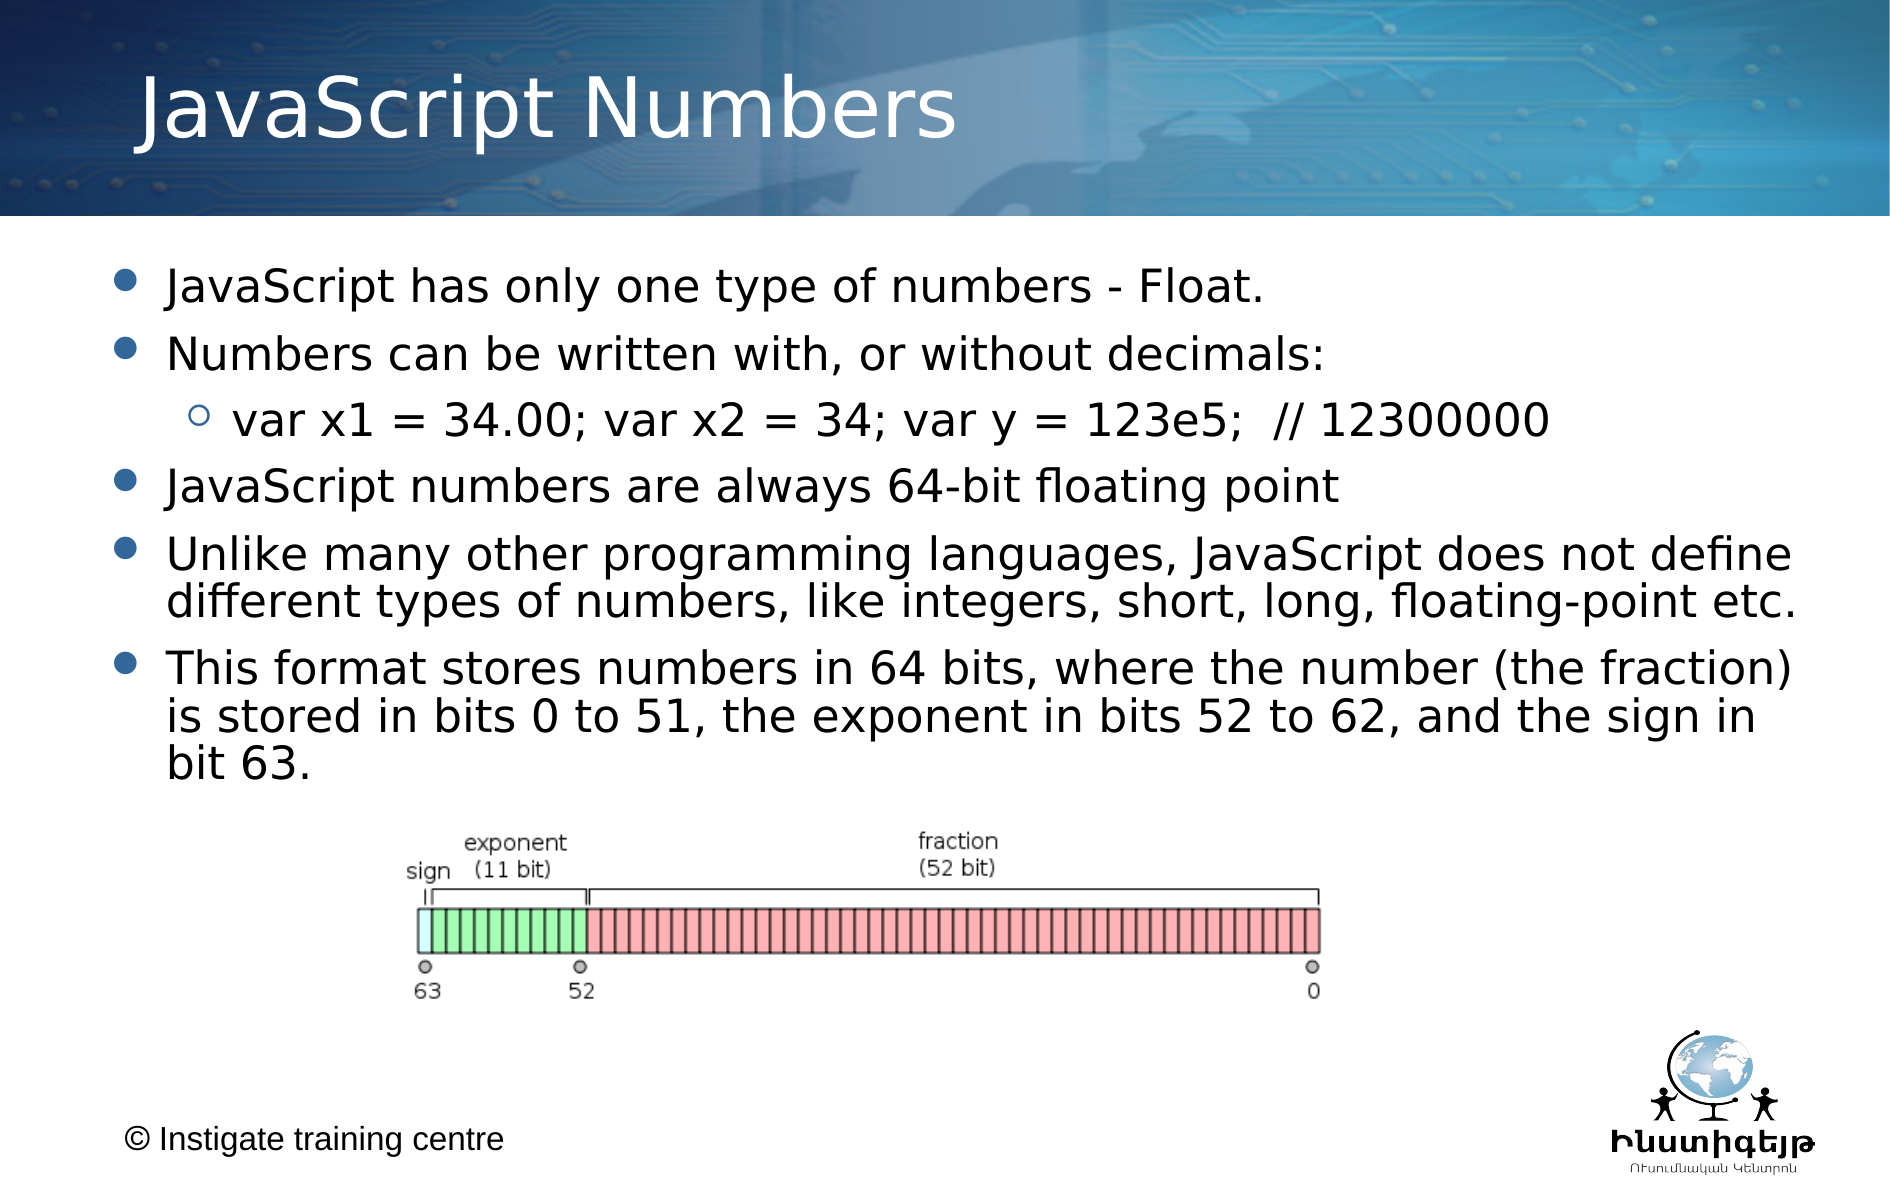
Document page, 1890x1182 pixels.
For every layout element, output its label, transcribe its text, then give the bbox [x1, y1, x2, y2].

list JavaScript has only one type of numbers - Float. Numbers can be written with, or without decimals: var x1 = 34.00; var x2 = 34; var y = 123e5; // 12300000 JavaScript numbers are always 64-bit floating point Unlike many other programming languages, JavaScript does not define different types of numbers, like integers, short, long, floating-point etc. This format stores numbers in 64 bits, where the number (the fraction) is stored in bits 0 to 51, the exponent in bits 52 to 62, and the sign in bit 63. [110, 264, 1801, 288]
picture [384, 824, 1351, 1021]
picture [1612, 1030, 1815, 1175]
picture [0, 0, 1890, 216]
